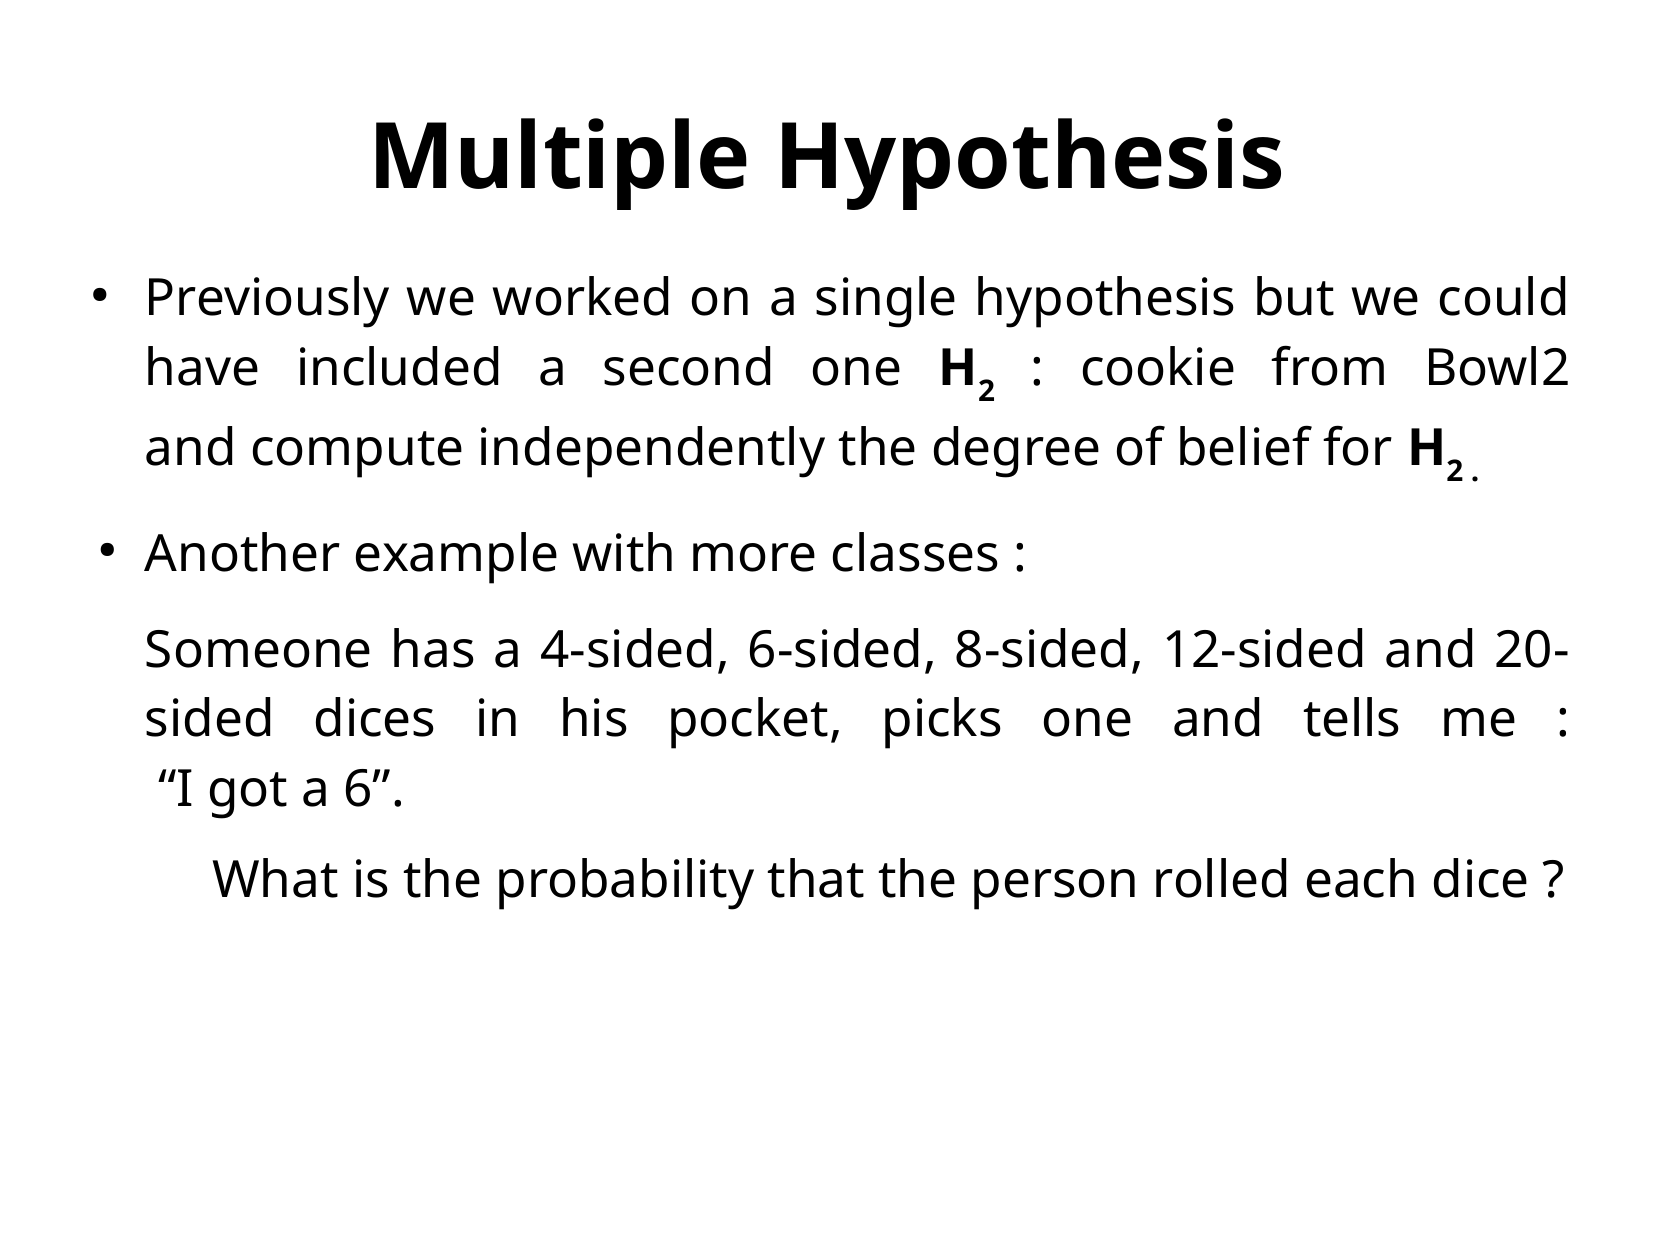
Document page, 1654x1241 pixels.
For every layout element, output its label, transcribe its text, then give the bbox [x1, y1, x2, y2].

title Multiple Hypothesis [82, 49, 1571, 257]
list Previously we worked on a single hypothesis but we could have included a second one H2 : cookie from Bowl2 and compute independently the degree of belief for H2 . Another example with more classes : Someone has a 4-sided, 6-sided, 8-sided, 12-sided and 20-sided dices in his pocket, picks one and tells me : “I got a 6”. What is the probability that the person rolled each dice ? [82, 260, 1571, 1096]
